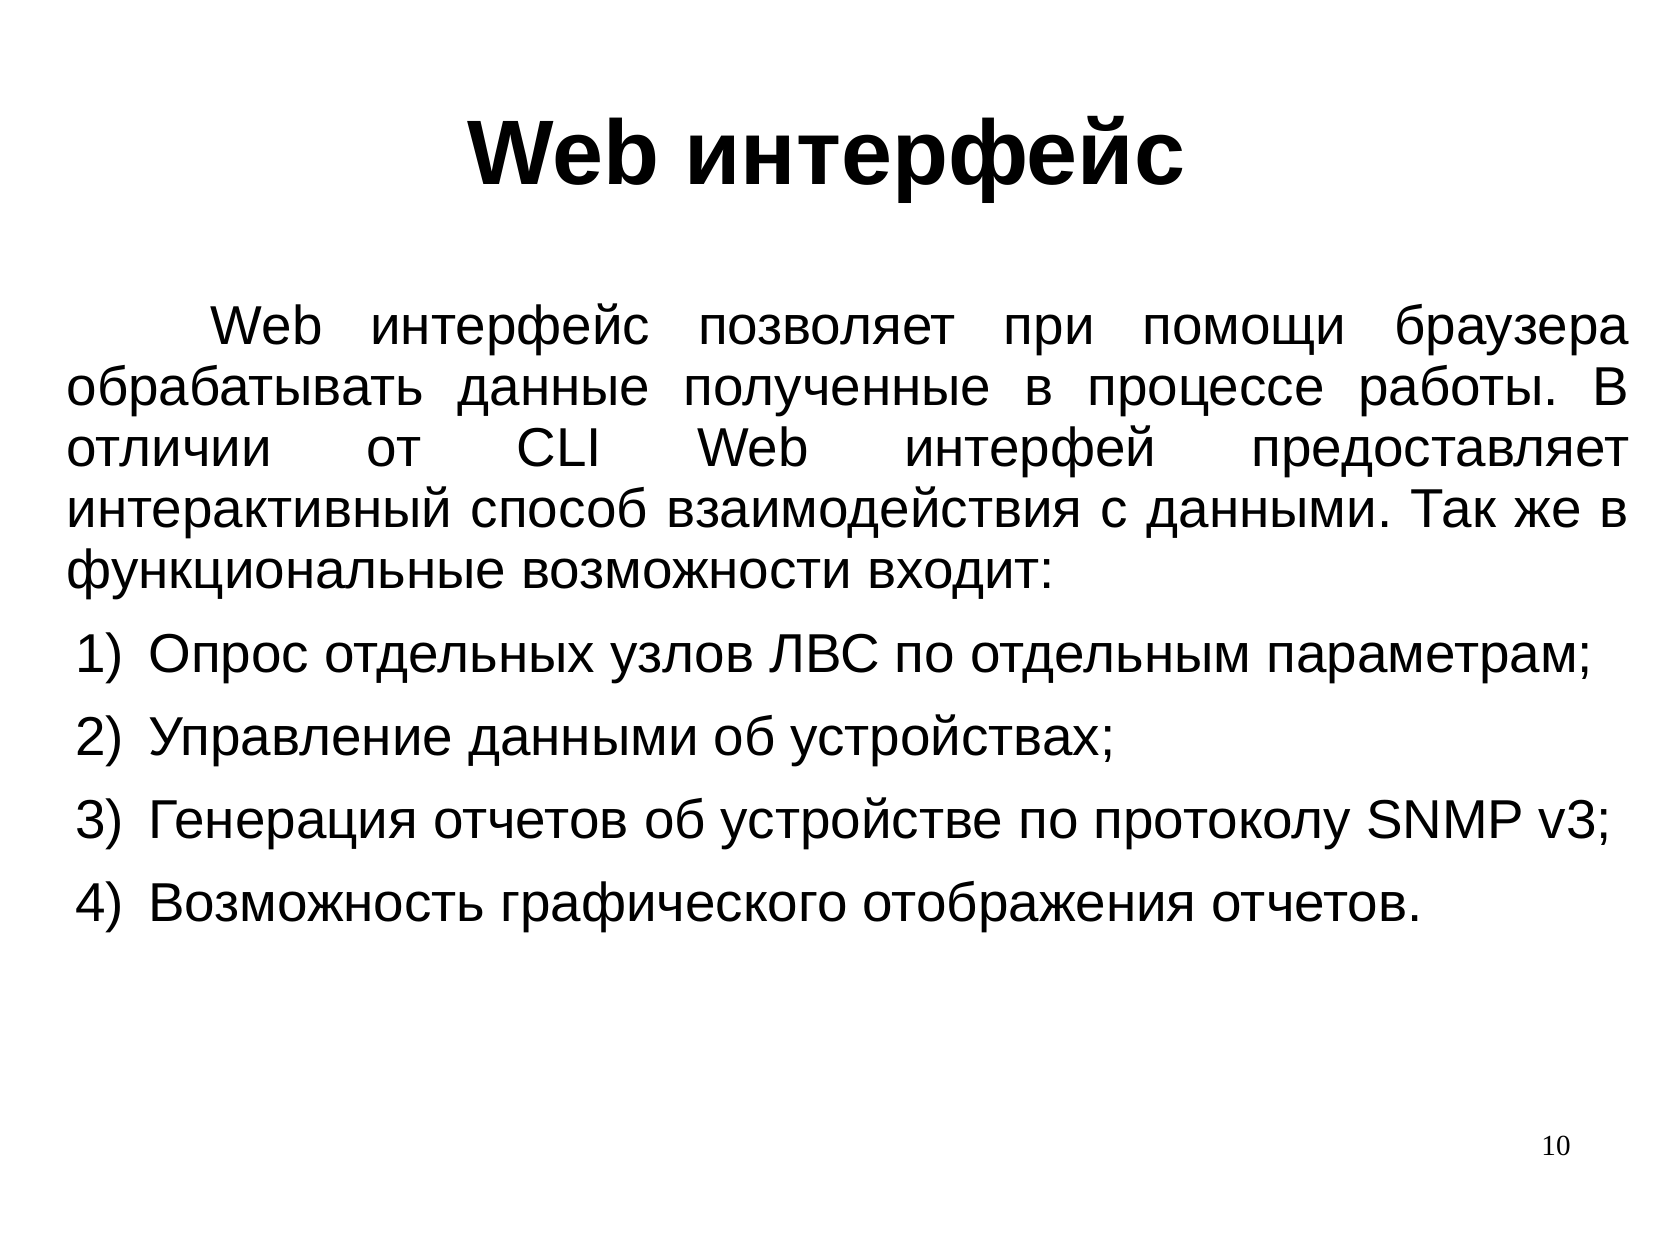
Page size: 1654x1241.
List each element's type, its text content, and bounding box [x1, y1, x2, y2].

title Web интерфейс [82, 49, 1571, 257]
list Web интерфейс позволяет при помощи браузера обрабатывать данные полученные в процессе работы. В отличии от CLI Web интерфей предоставляет интерактивный способ взаимодействия с данными. Так же в функциональные возможности входит: Опрос отдельных узлов ЛВС по отдельным параметрам; Управление данными об устройствах; Генерация отчетов об устройстве по протоколу SNMP v3; Возможность графического отображения отчетов. [0, 295, 1630, 1016]
